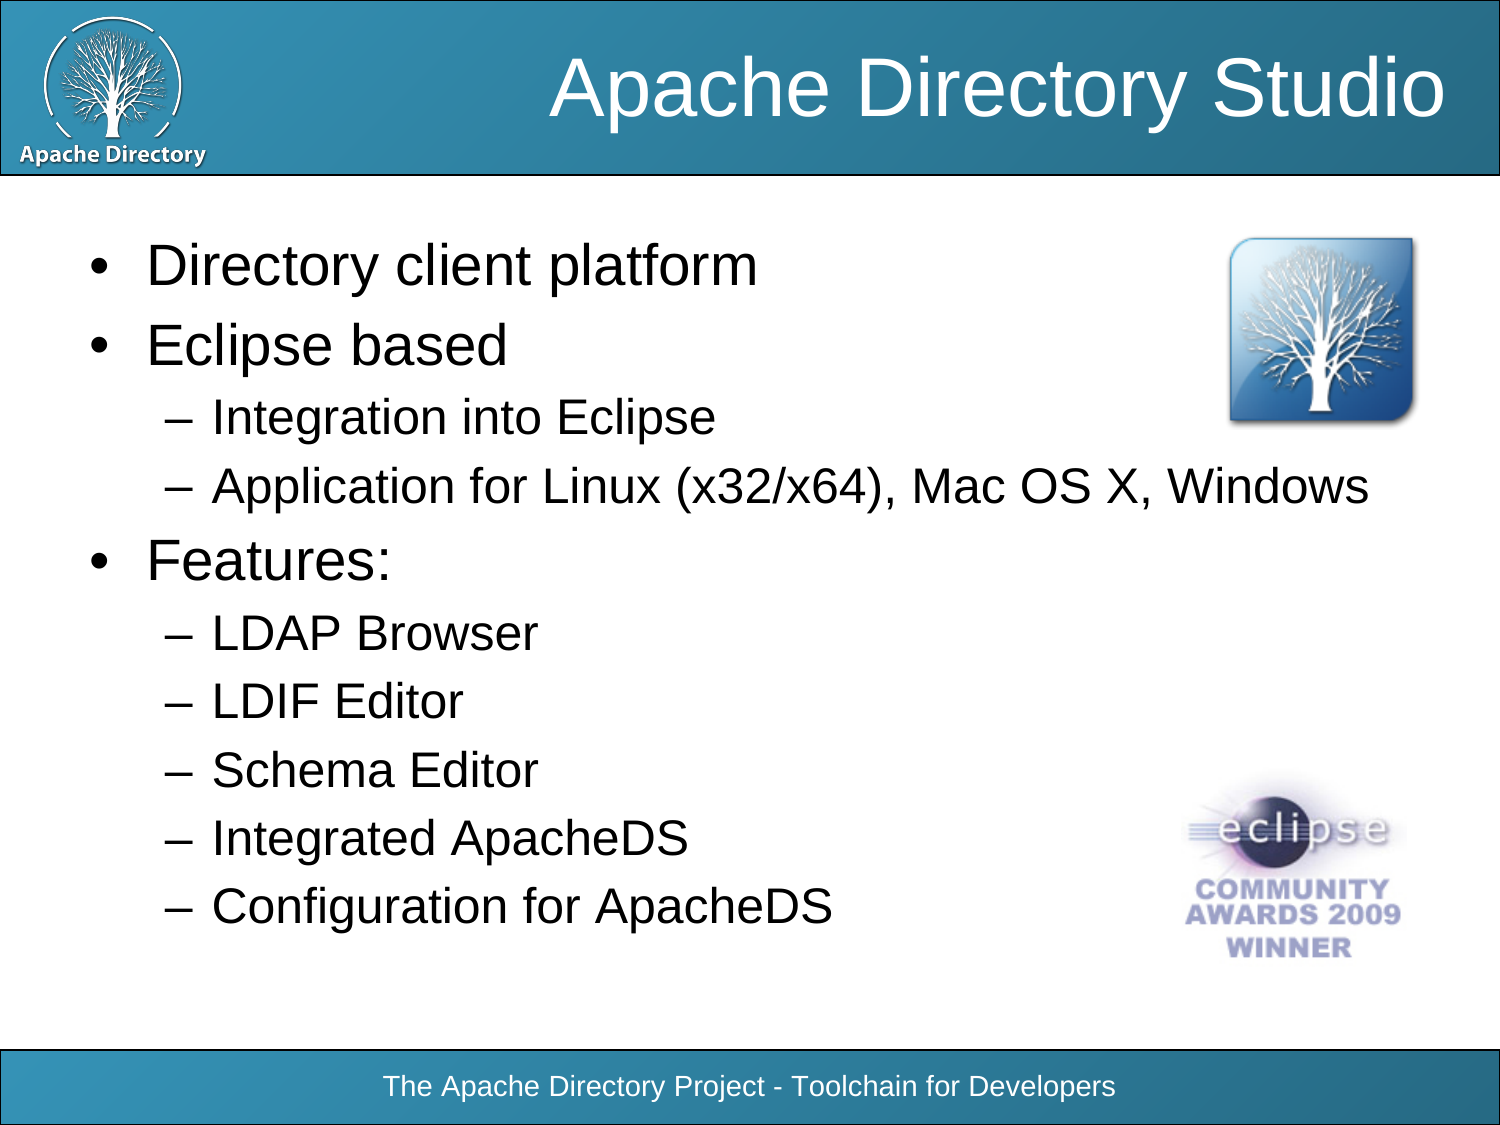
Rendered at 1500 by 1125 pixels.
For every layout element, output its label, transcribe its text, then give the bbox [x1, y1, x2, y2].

list Directory client platform Eclipse based Integration into Eclipse Application for Linux (x32/x64), Mac OS X, Windows Features: LDAP Browser LDIF Editor Schema Editor Integrated ApacheDS Configuration for ApacheDS [75, 224, 1426, 1013]
picture [1181, 767, 1407, 967]
picture [1221, 229, 1422, 430]
picture [12, 12, 213, 173]
title Apache Directory Studio [237, 12, 1463, 163]
